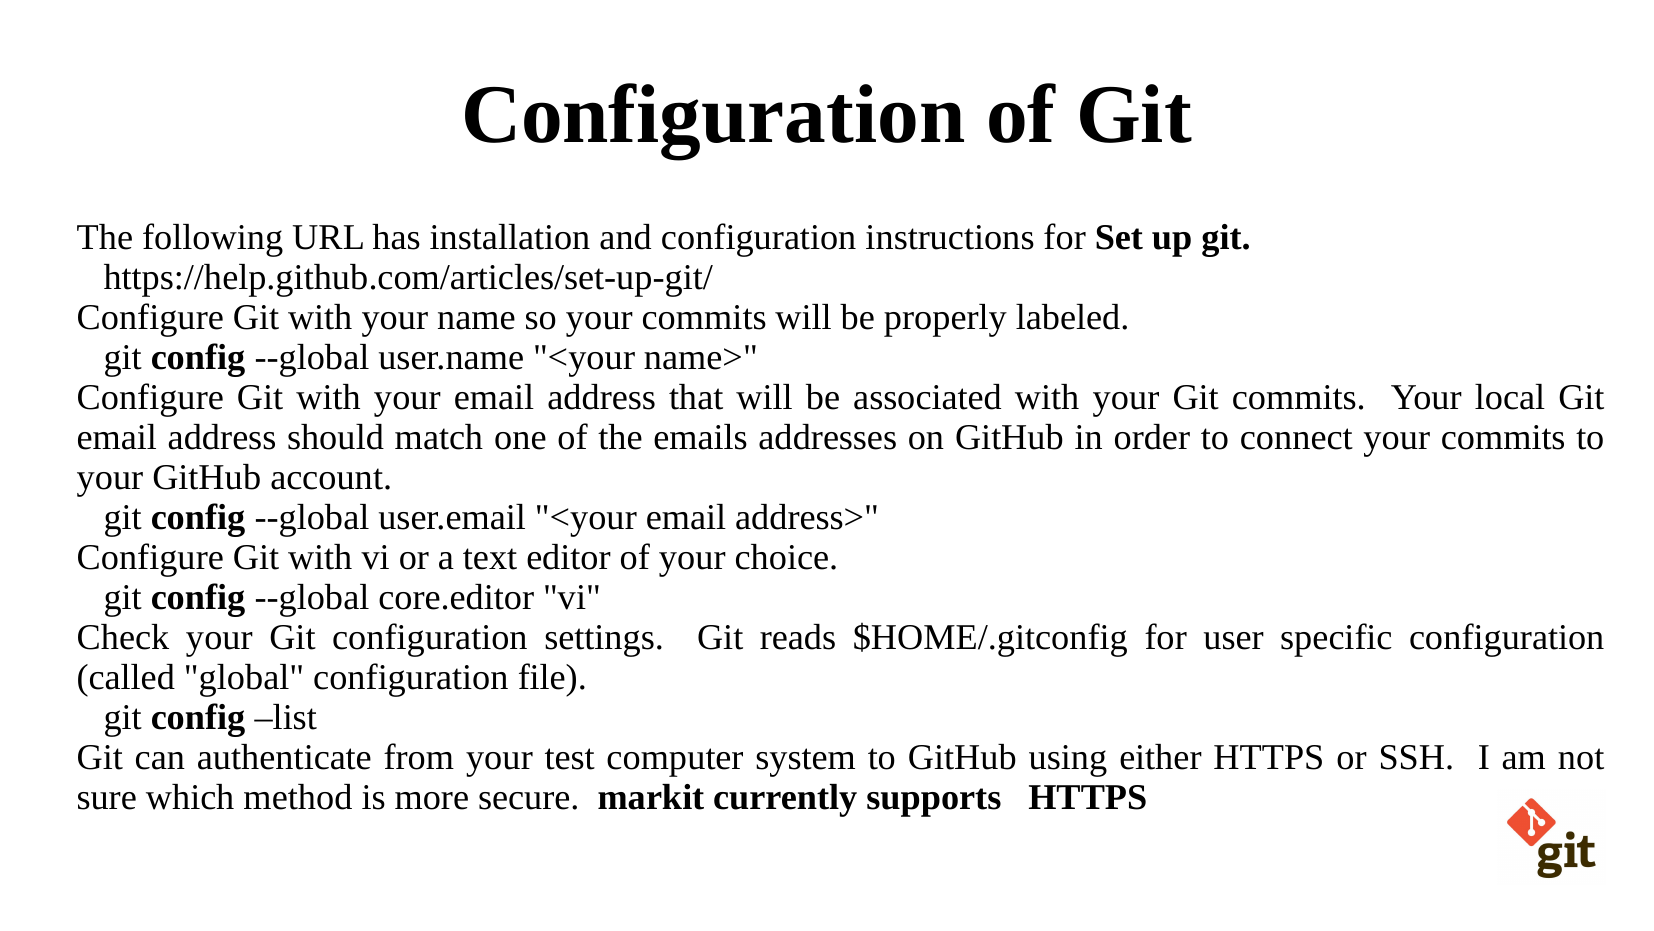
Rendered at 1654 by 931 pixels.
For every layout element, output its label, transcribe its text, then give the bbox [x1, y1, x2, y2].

title Configuration of Git [82, 37, 1571, 193]
picture [1497, 789, 1606, 886]
list The following URL has installation and configuration instructions for Set up git. https://help.github.com/articles/set-up-git/ Configure Git with your name so your commits will be properly labeled. git config --global user.name "<your name>" Configure Git with your email address that will be associated with your Git commits. Your local Git email address should match one of the emails addresses on GitHub in order to connect your commits to your GitHub account. git config --global user.email "<your email address>" Configure Git with vi or a text editor of your choice. git config --global core.editor "vi" Check your Git configuration settings. Git reads $HOME/.gitconfig for user specific configuration (called "global" configuration file). git config –list Git can authenticate from your test computer system to GitHub using either HTTPS or SSH. I am not sure which method is more secure. markit currently supports HTTPS [15, 217, 1606, 826]
